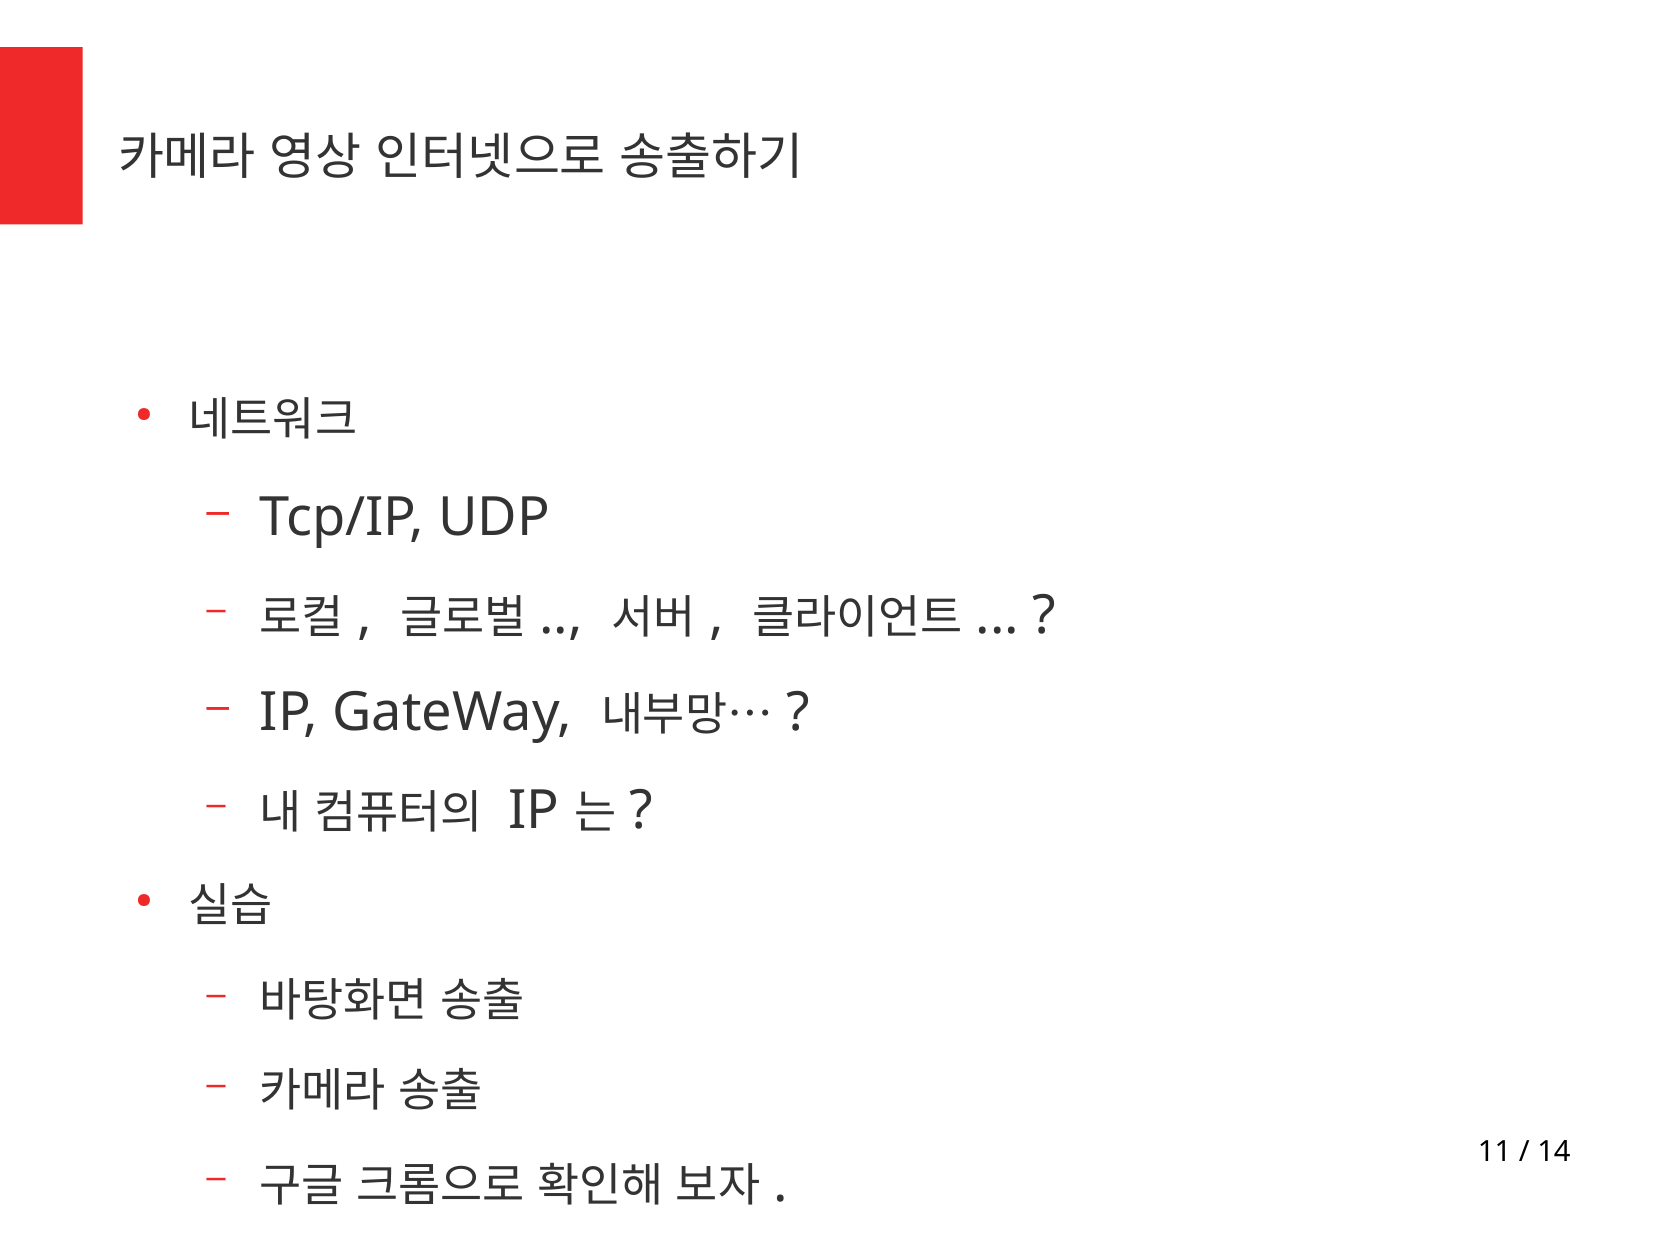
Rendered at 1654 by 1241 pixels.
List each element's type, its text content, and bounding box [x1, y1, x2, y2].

title 카메라 영상 인터넷으로 송출하기 [118, 49, 1571, 257]
list 네트워크 Tcp/IP, UDP 로컬, 글로벌.., 서버, 클라이언트... ? IP, GateWay, 내부망…? 내 컴퓨터의 IP는? 실습 바탕화면 송출 카메라 송출 구글 크롬으로 확인해 보자. [118, 381, 1536, 1102]
